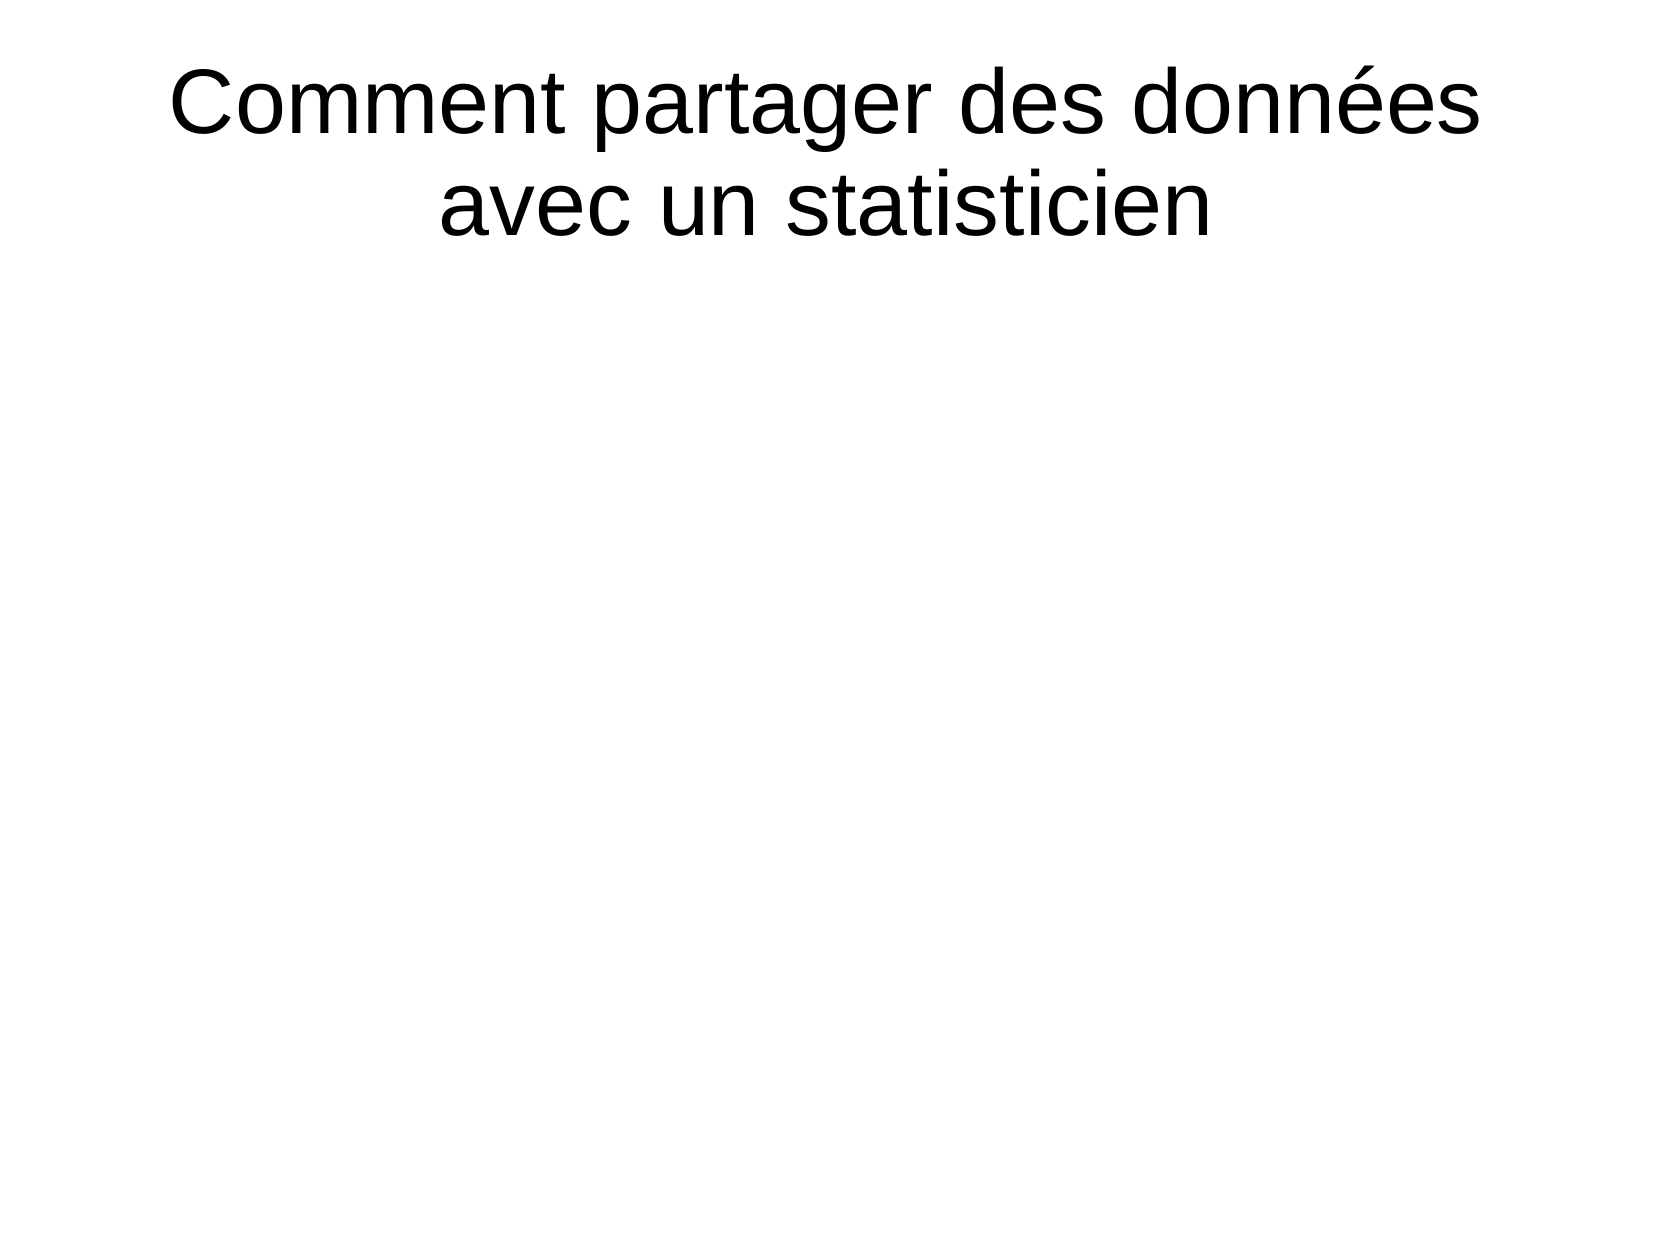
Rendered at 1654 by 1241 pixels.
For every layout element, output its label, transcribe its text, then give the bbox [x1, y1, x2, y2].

title Comment partager des données avec un statisticien [82, 49, 1571, 257]
